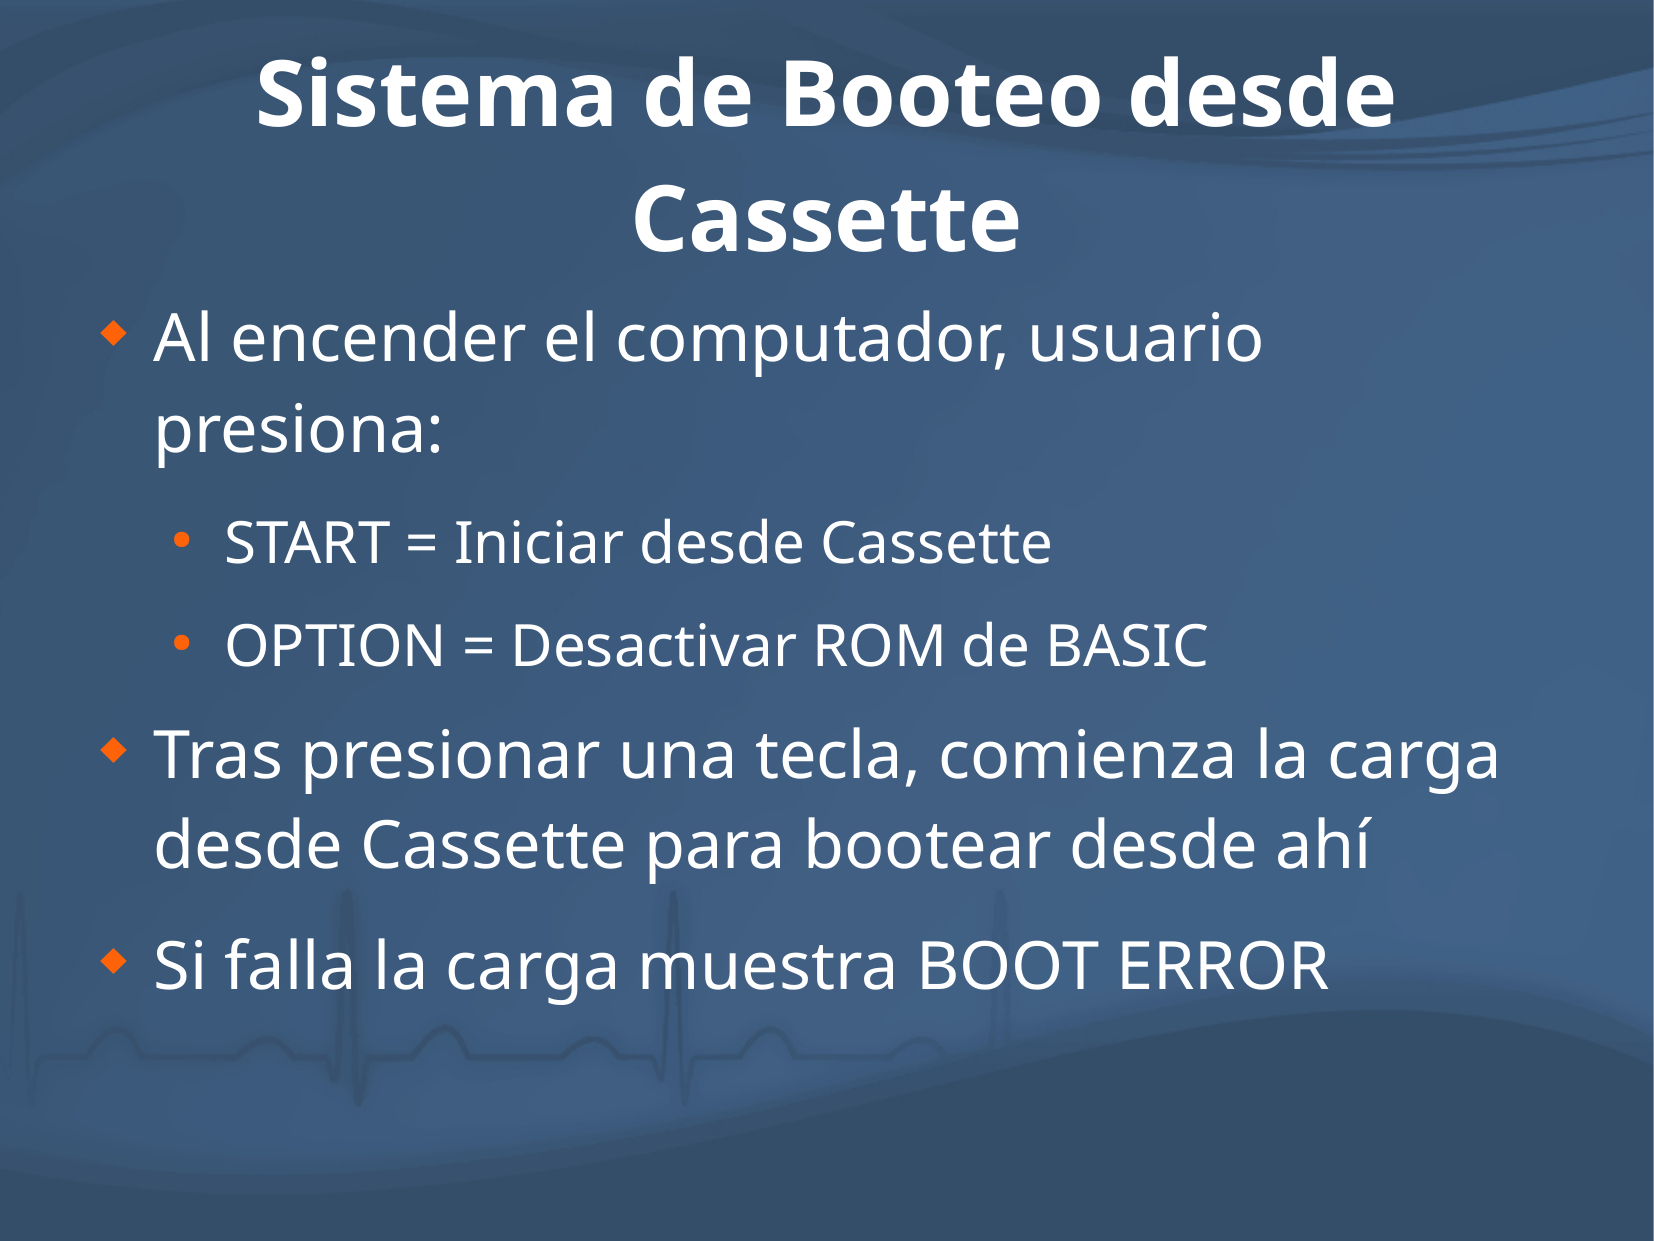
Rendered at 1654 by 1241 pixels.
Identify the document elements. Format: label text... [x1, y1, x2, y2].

list Al encender el computador, usuario presiona: START = Iniciar desde Cassette OPTION = Desactivar ROM de BASIC Tras presionar una tecla, comienza la carga desde Cassette para bootear desde ahí Si falla la carga muestra BOOT ERROR [82, 290, 1571, 1109]
title Sistema de Booteo desde Cassette [82, 50, 1571, 256]
picture [0, 0, 1654, 1241]
